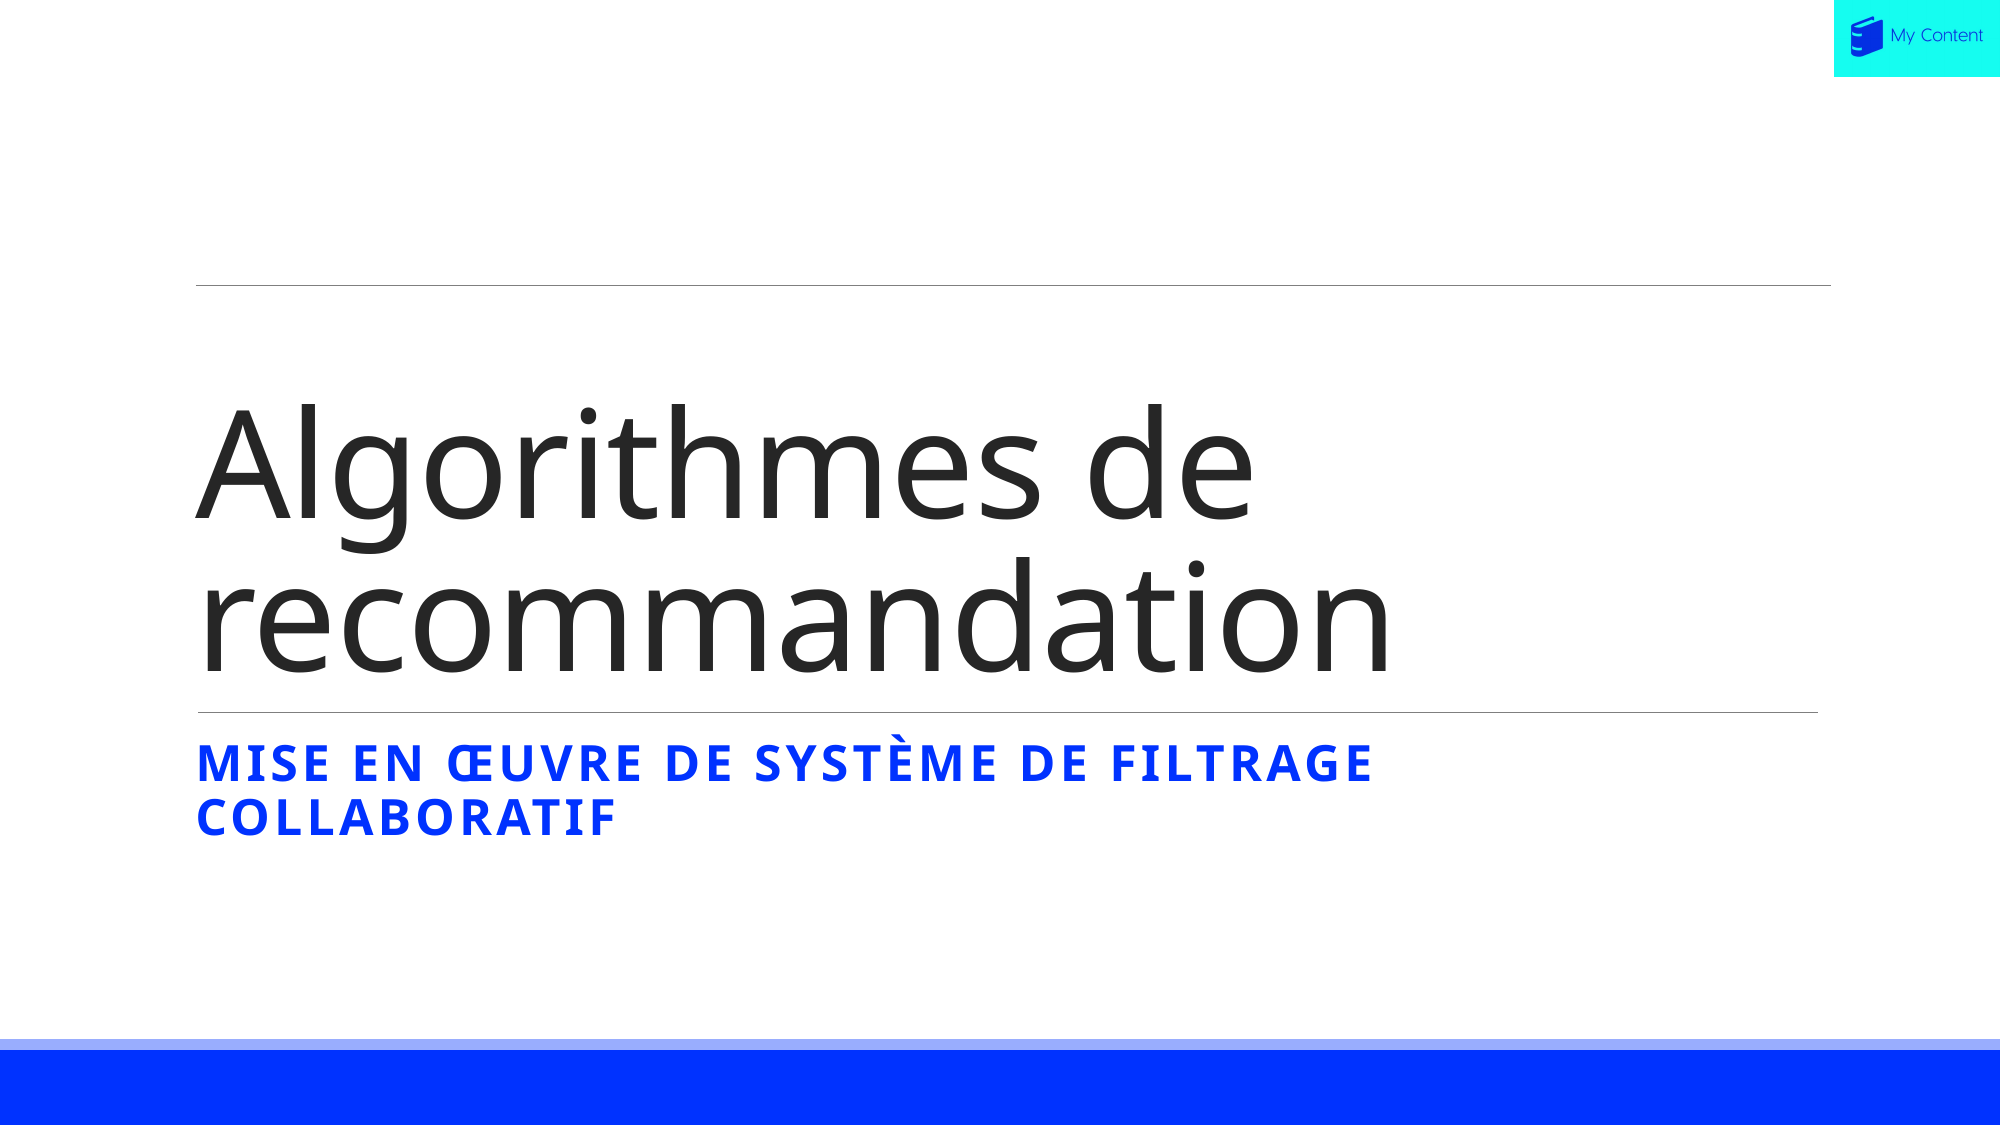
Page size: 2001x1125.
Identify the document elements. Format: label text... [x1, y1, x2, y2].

picture [1834, 0, 2000, 77]
title Algorithmes de recommandation [180, 124, 1831, 710]
subtitle Mise en œuvre de système de filtrage collaboratif [180, 730, 1831, 919]
